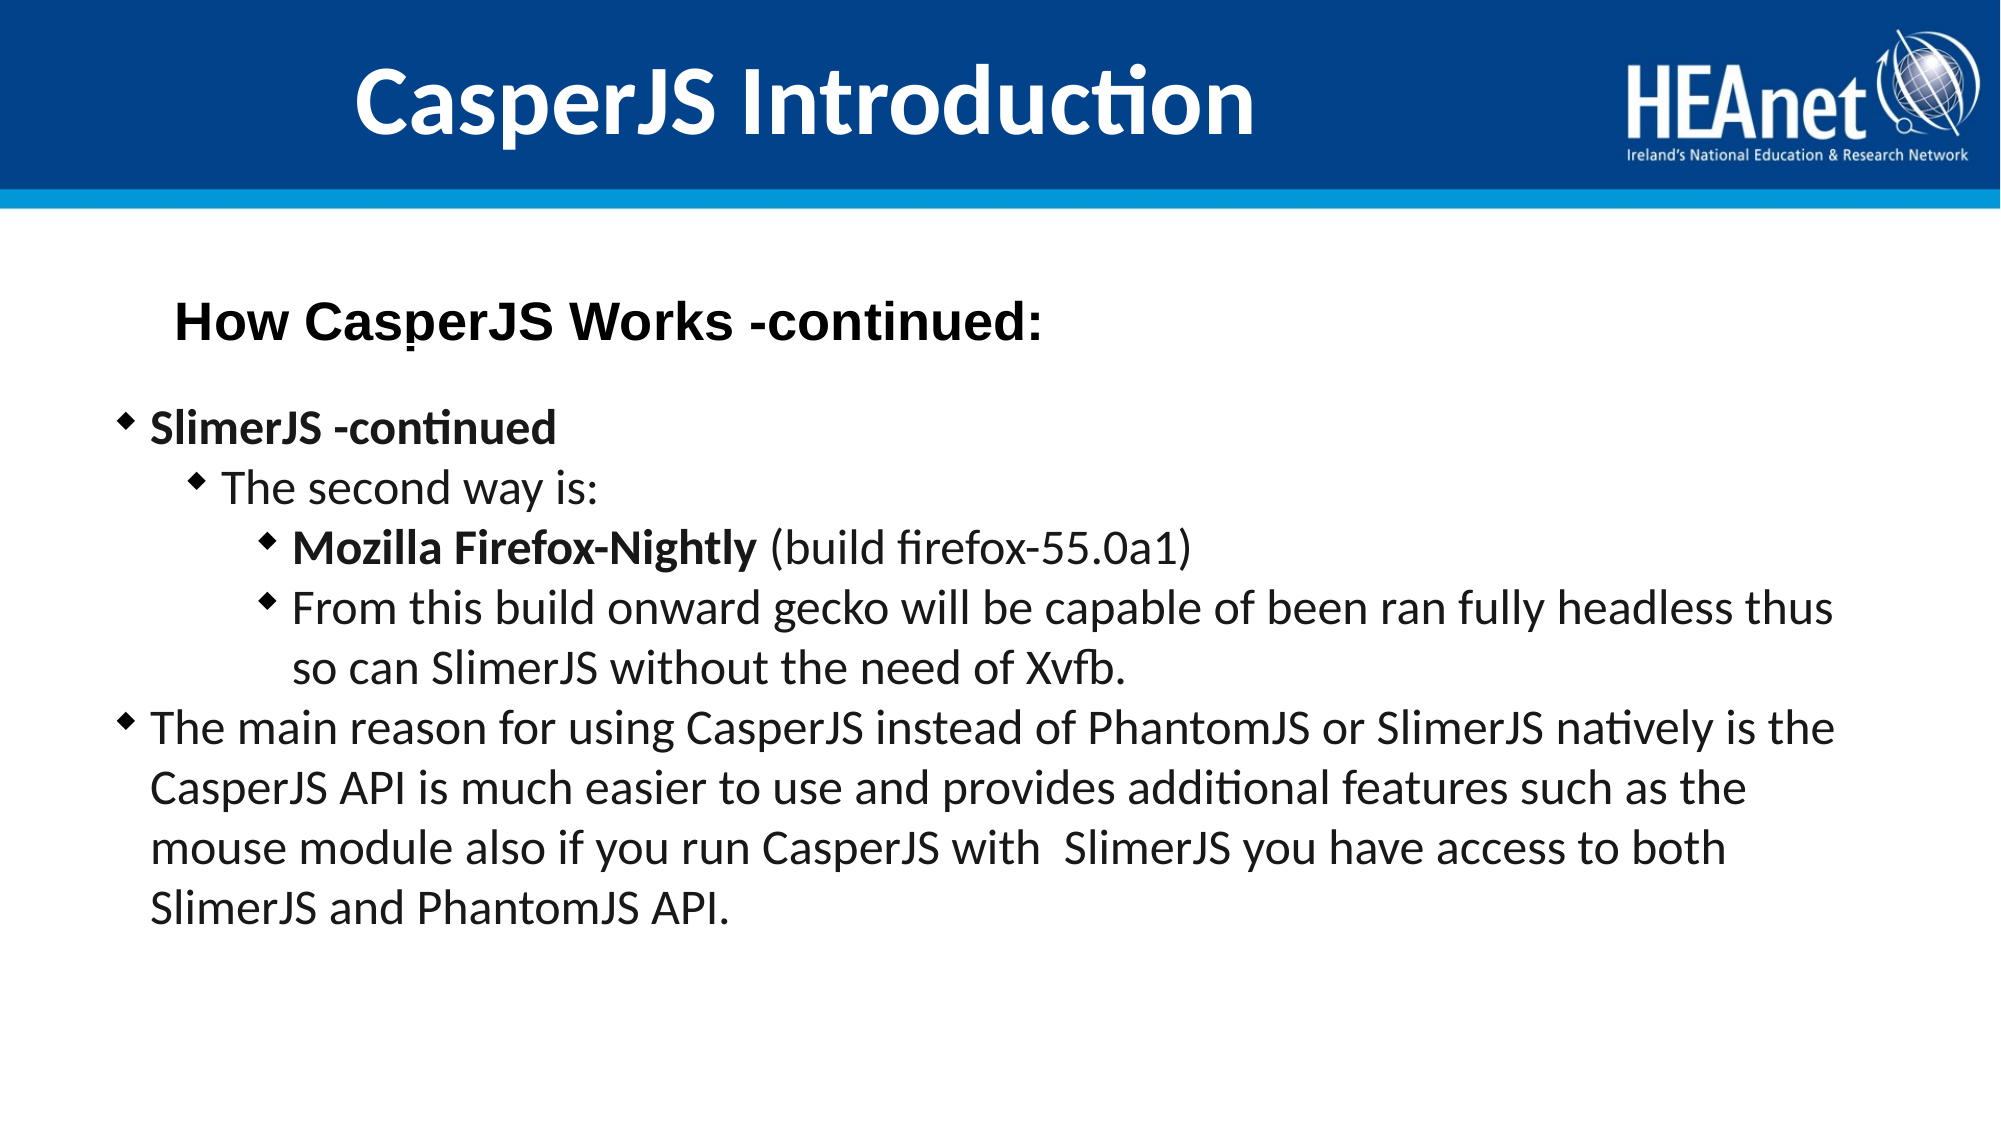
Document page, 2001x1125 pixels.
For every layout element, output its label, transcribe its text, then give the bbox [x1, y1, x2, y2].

picture [0, 208, 2001, 1125]
text_box SlimerJS -continued The second way is: Mozilla Firefox-Nightly (build firefox-55.0a1) From this build onward gecko will be capable of been ran fully headless thus so can SlimerJS without the need of Xvfb. The main reason for using CasperJS instead of PhantomJS or SlimerJS natively is the CasperJS API is much easier to use and provides additional features such as the mouse module also if you run CasperJS with SlimerJS you have access to both SlimerJS and PhantomJS API. [99, 387, 1900, 1040]
picture [0, 0, 2001, 189]
text_box CasperJS Introduction [54, 35, 1559, 154]
text_box How CasperJS Works -continued: [160, 278, 1061, 355]
